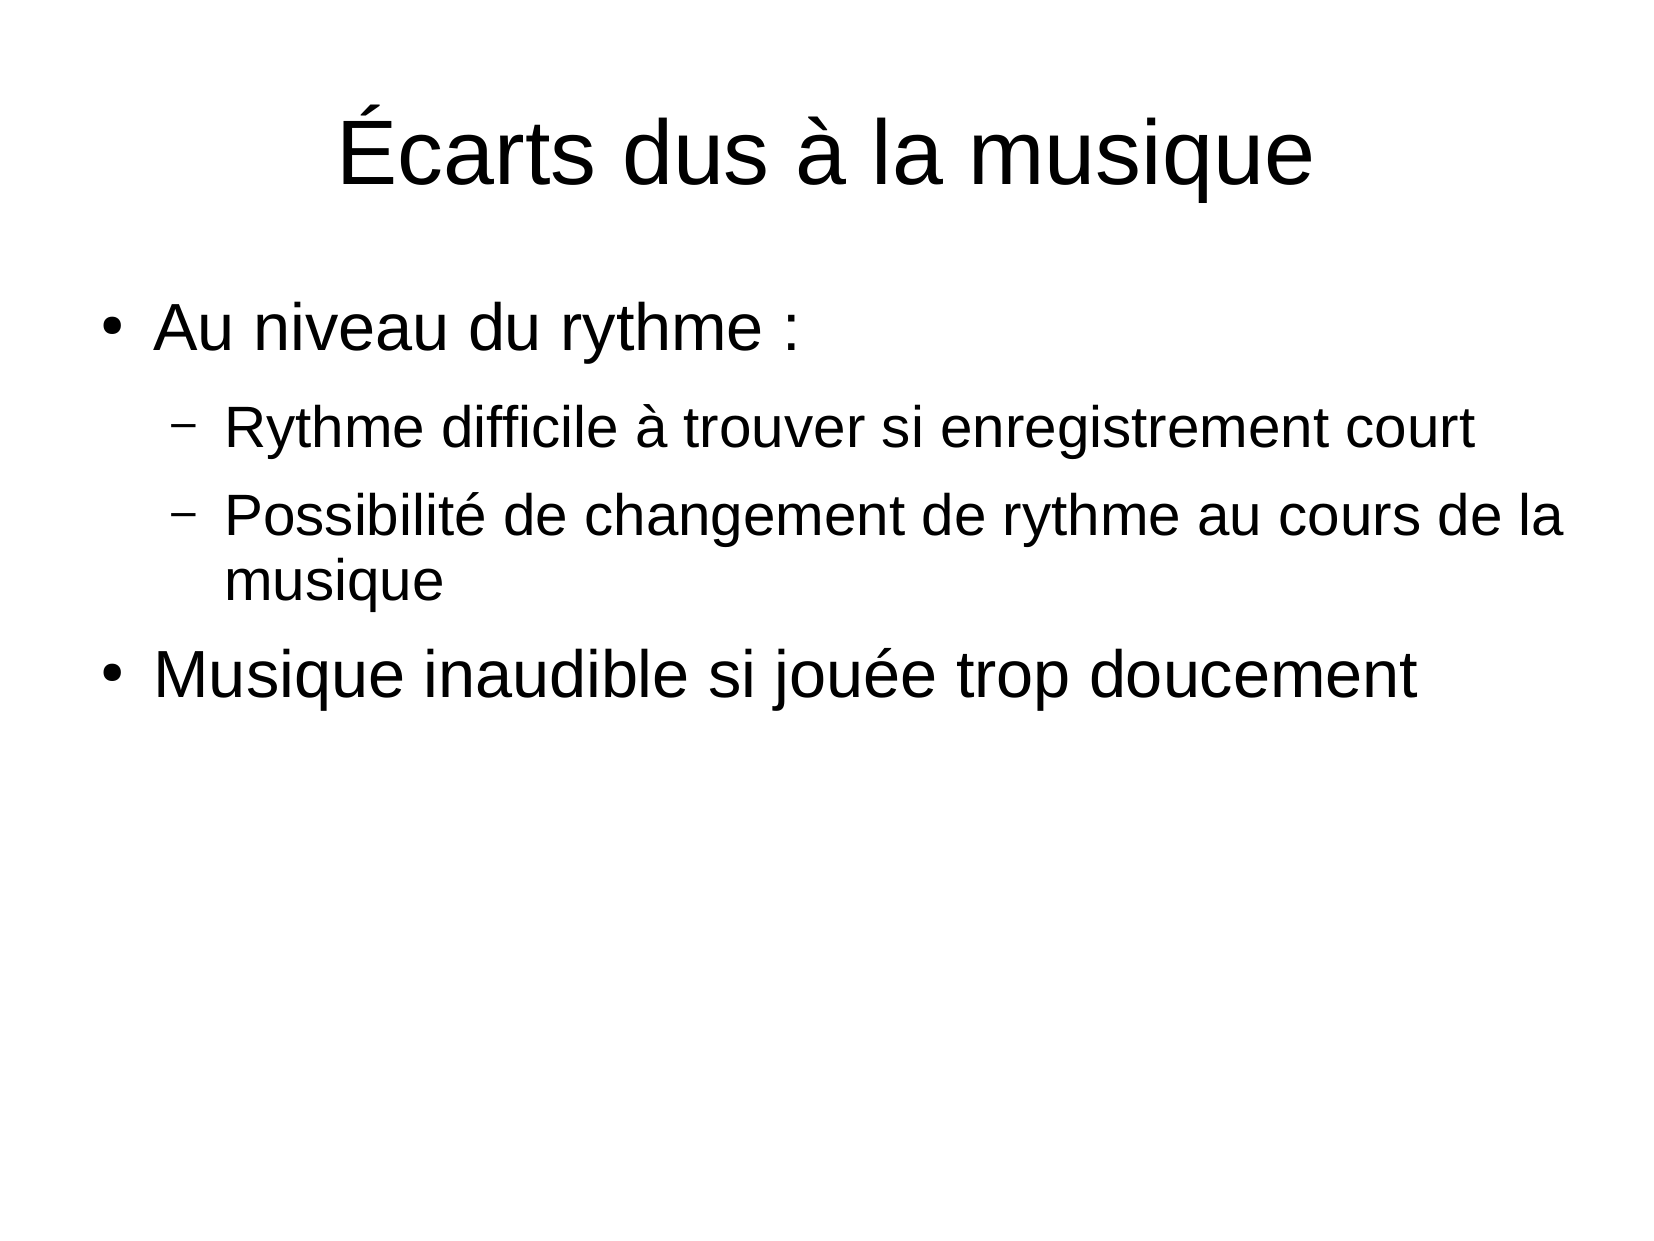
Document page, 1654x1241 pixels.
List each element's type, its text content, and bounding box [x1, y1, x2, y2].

title Écarts dus à la musique [82, 49, 1571, 257]
list Au niveau du rythme : Rythme difficile à trouver si enregistrement court Possibilité de changement de rythme au cours de la musique Musique inaudible si jouée trop doucement [82, 290, 1571, 1109]
